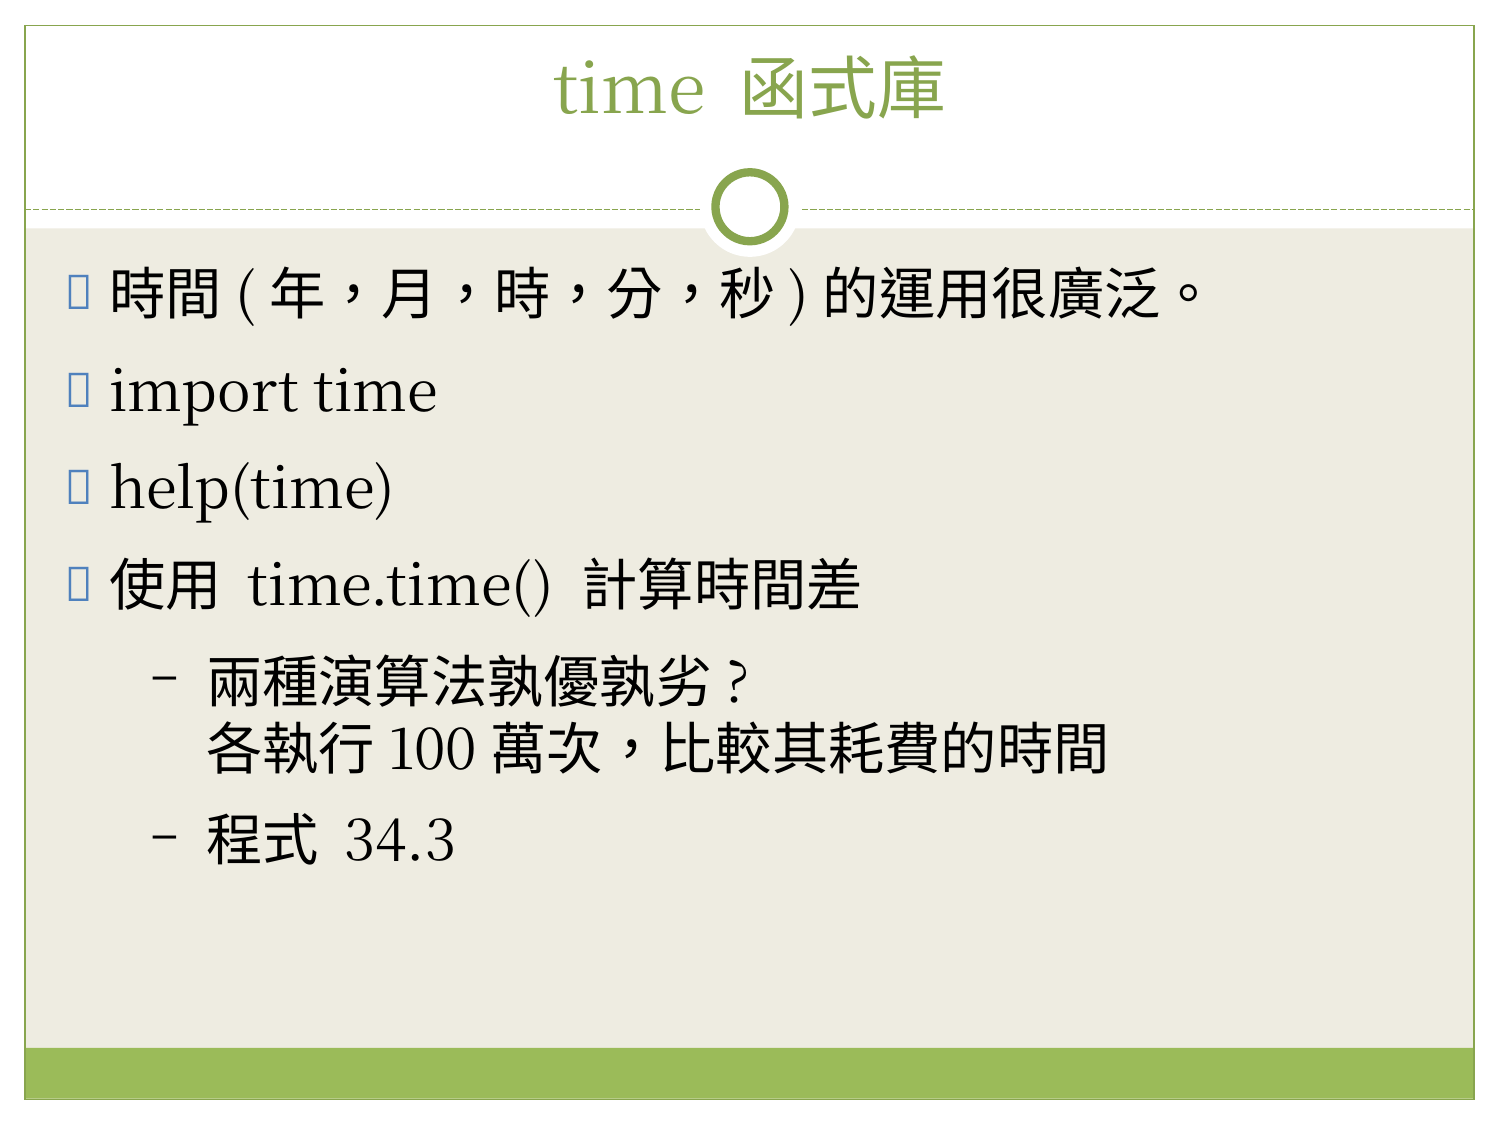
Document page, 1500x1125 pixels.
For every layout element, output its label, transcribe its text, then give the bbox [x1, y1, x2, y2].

list 時間(年，月，時，分，秒)的運用很廣泛。 import time help(time) 使用 time.time() 計算時間差 兩種演算法孰優孰劣? 各執行100萬次，比較其耗費的時間 程式 34.3 [49, 250, 1445, 1001]
title time 函式庫 [49, 37, 1450, 162]
